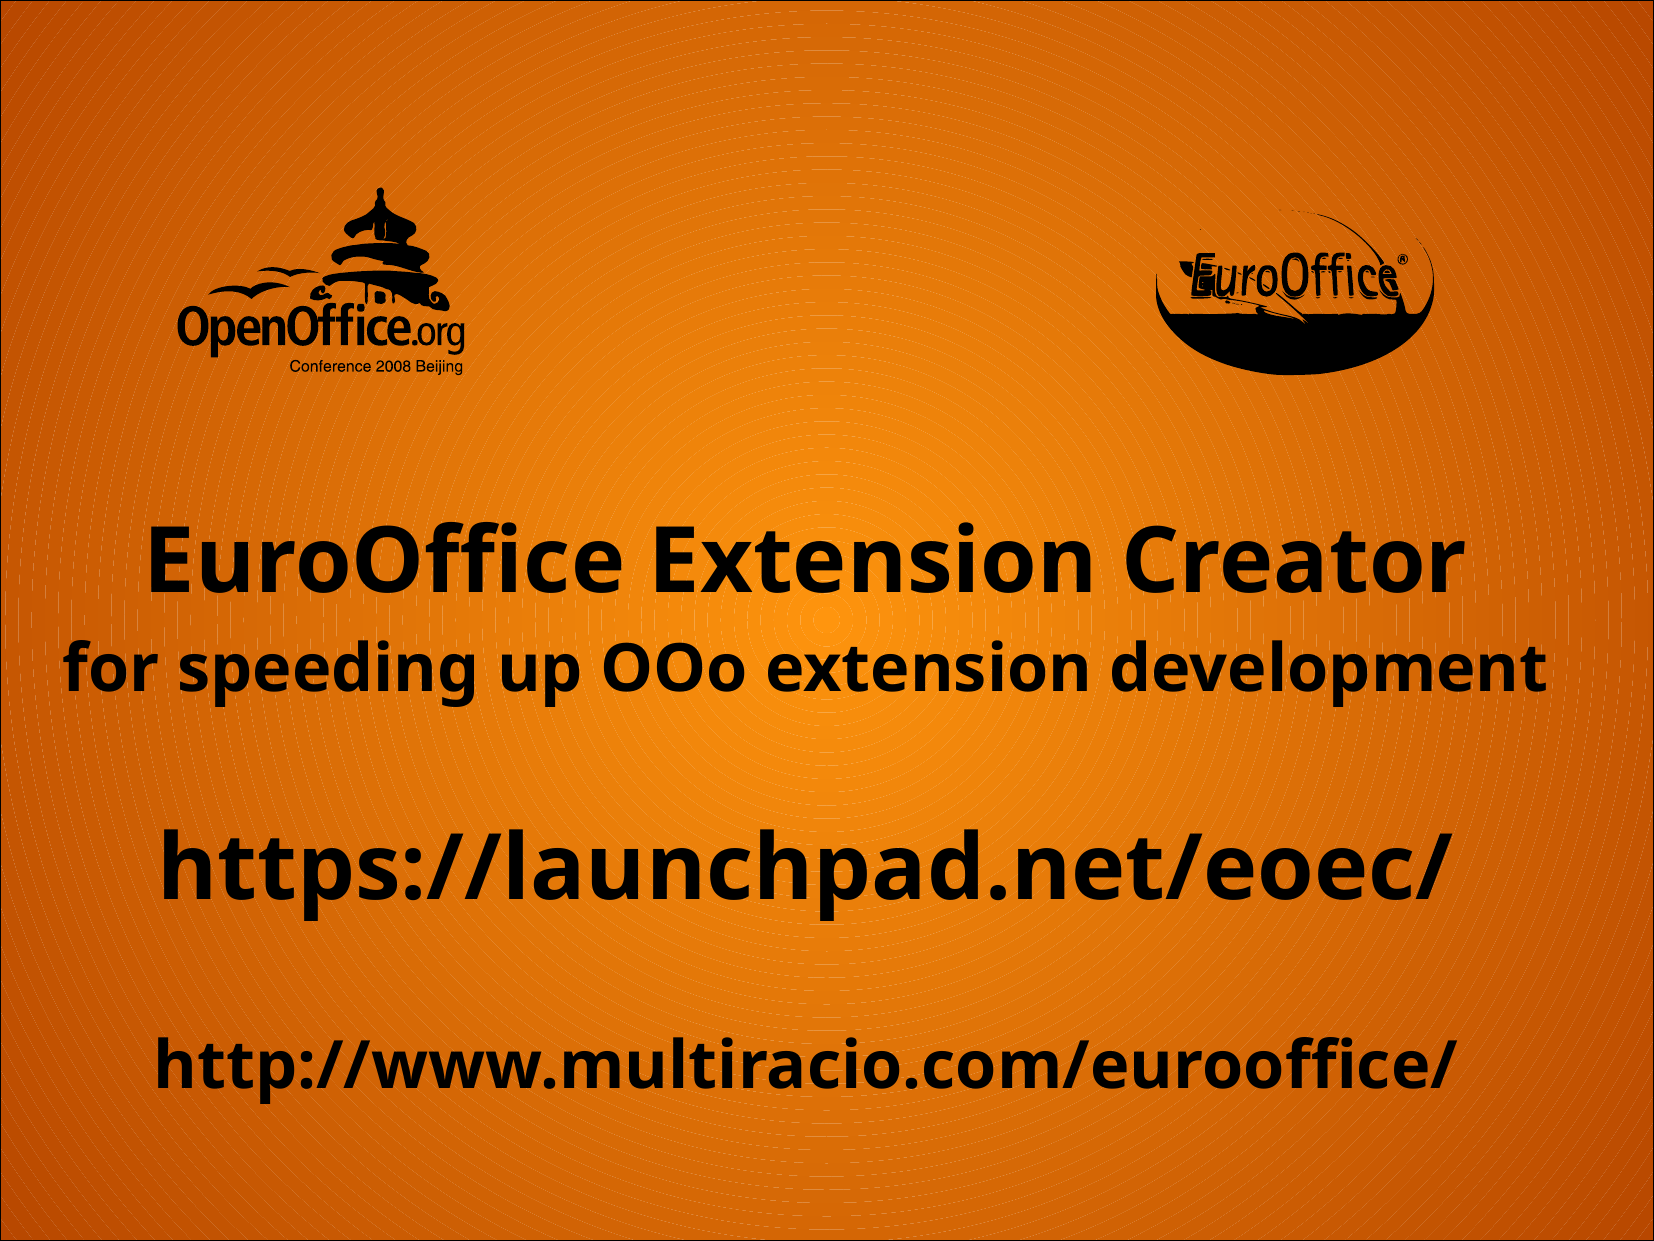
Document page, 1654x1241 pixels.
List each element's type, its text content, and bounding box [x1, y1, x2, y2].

text_box EuroOffice Extension Creator for speeding up OOo extension development https://launchpad.net/eoec/ http://www.multiracio.com/eurooffice/ [37, 487, 1576, 1126]
